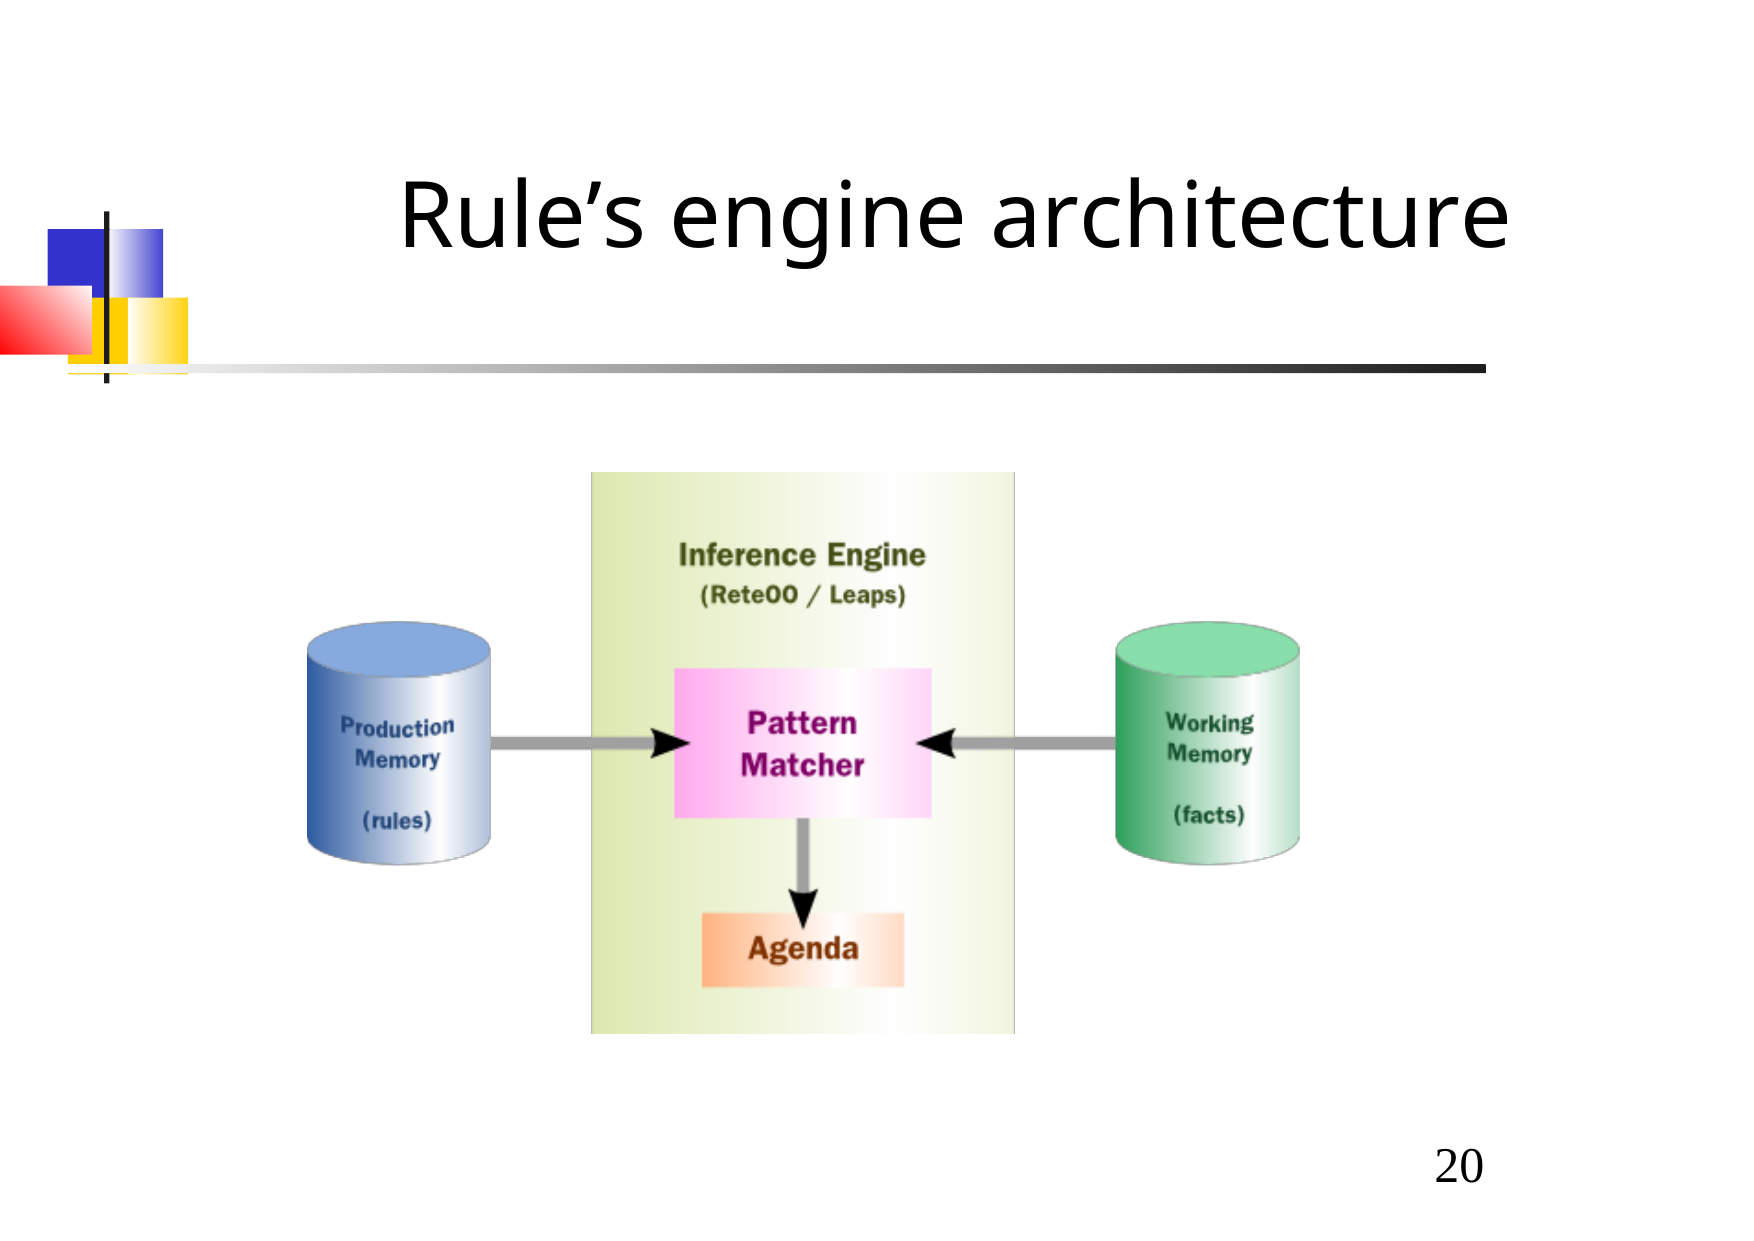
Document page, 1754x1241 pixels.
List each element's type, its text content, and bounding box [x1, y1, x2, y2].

title Rule’s engine architecture [236, 100, 1675, 332]
picture [307, 472, 1300, 1034]
